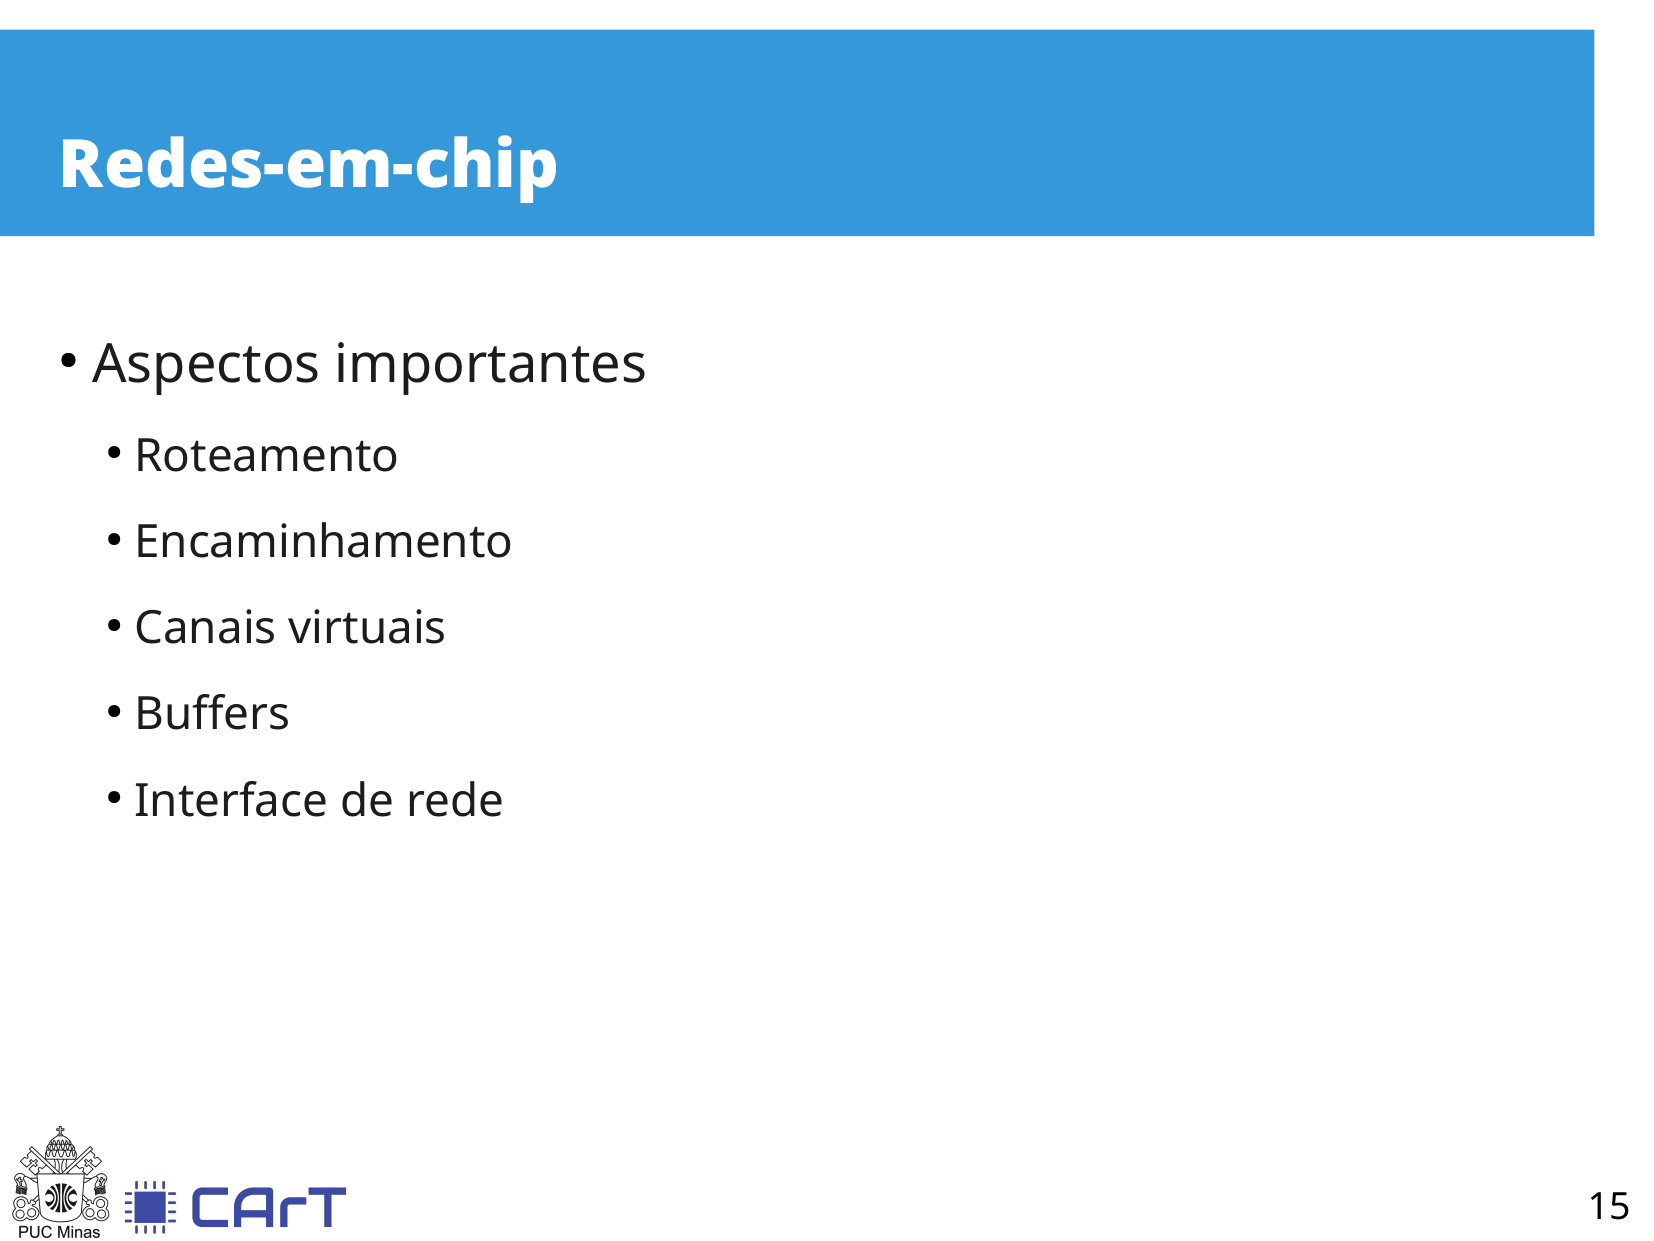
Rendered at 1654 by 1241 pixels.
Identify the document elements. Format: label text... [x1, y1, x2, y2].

picture [124, 1181, 347, 1235]
list Aspectos importantes Roteamento Encaminhamento Canais virtuais Buffers Interface de rede [59, 324, 1565, 1093]
title Redes-em-chip [59, 59, 1595, 207]
picture [0, 1126, 119, 1241]
